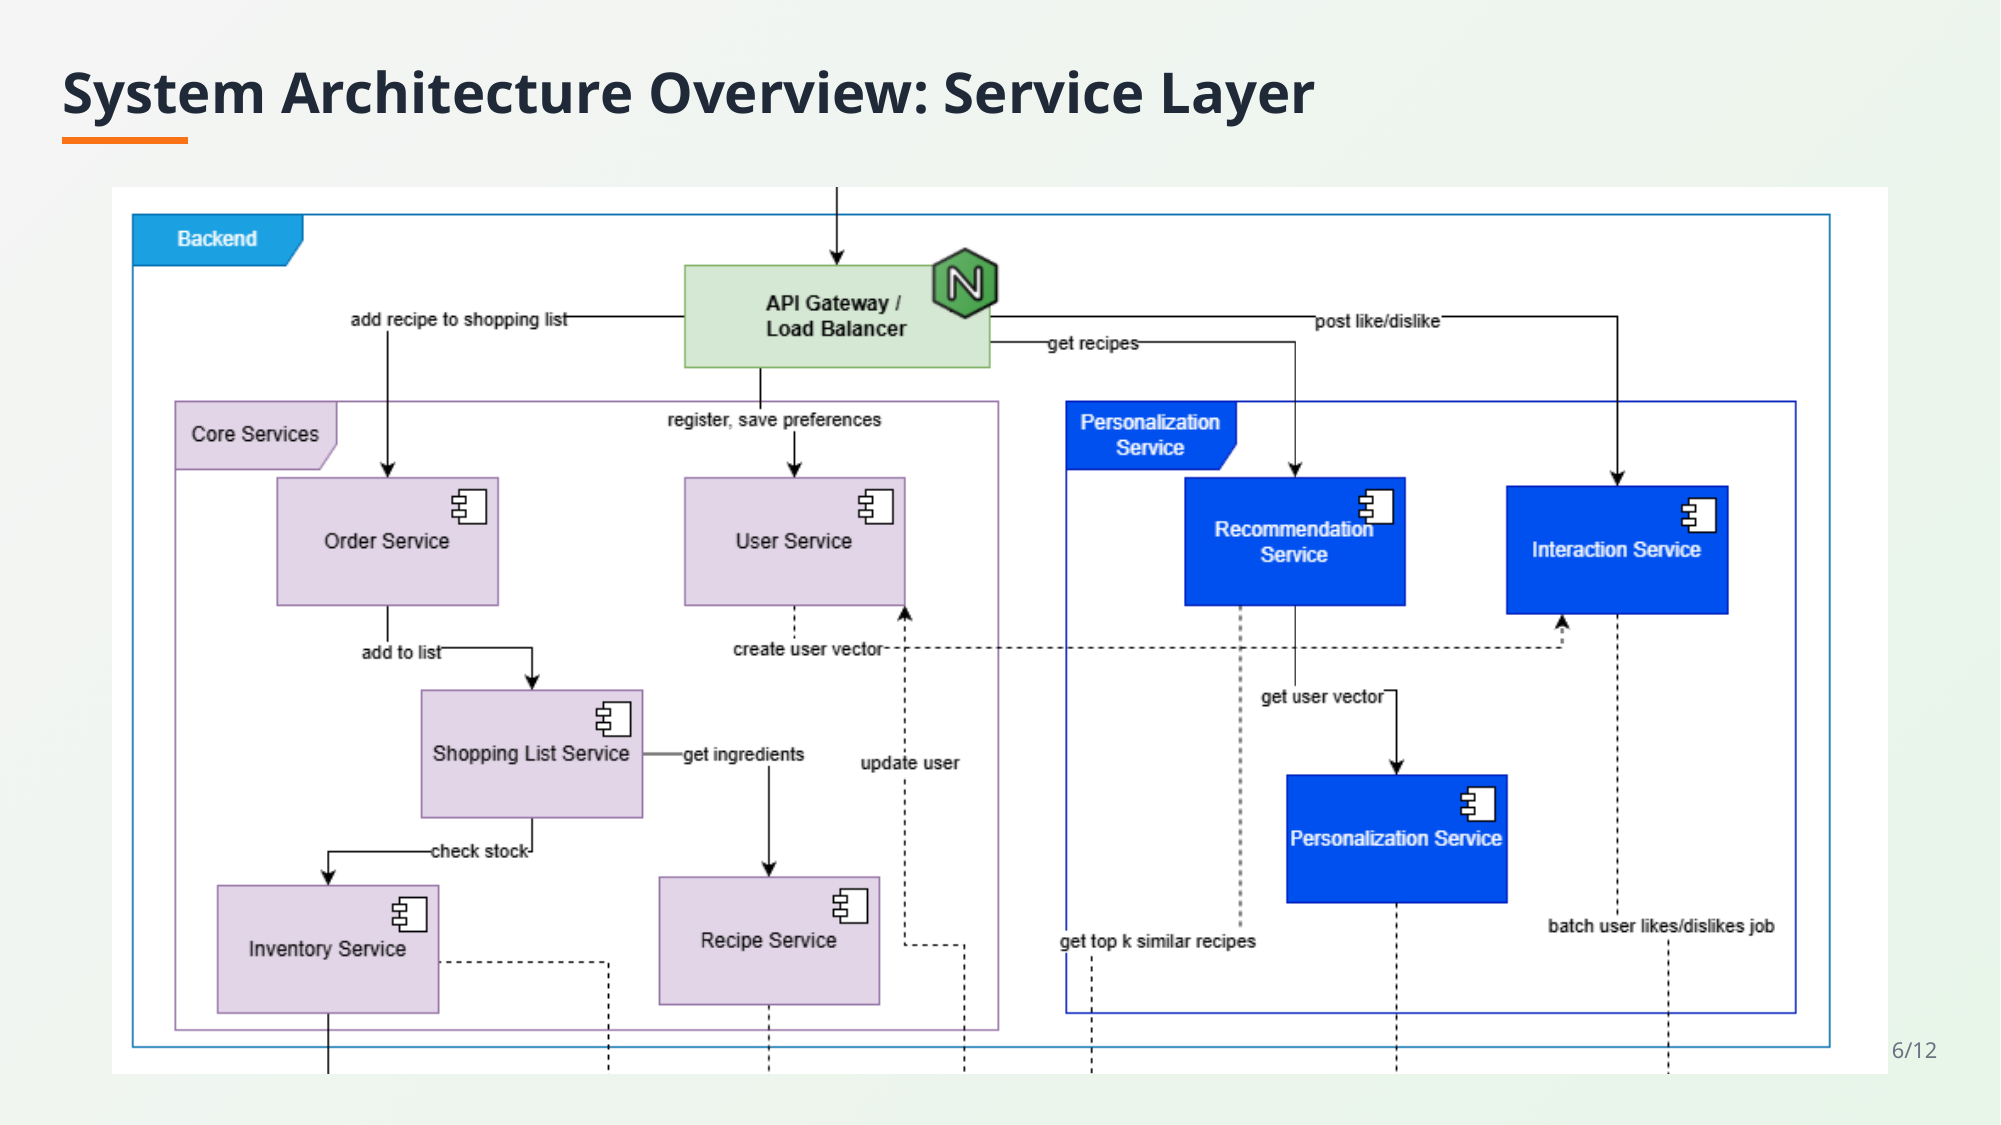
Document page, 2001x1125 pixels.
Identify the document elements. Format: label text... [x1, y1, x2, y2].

picture [0, 0, 2000, 1125]
text_box System Architecture Overview: Service Layer [62, 62, 2000, 125]
text_box 6/12 [62, 1031, 1938, 1063]
